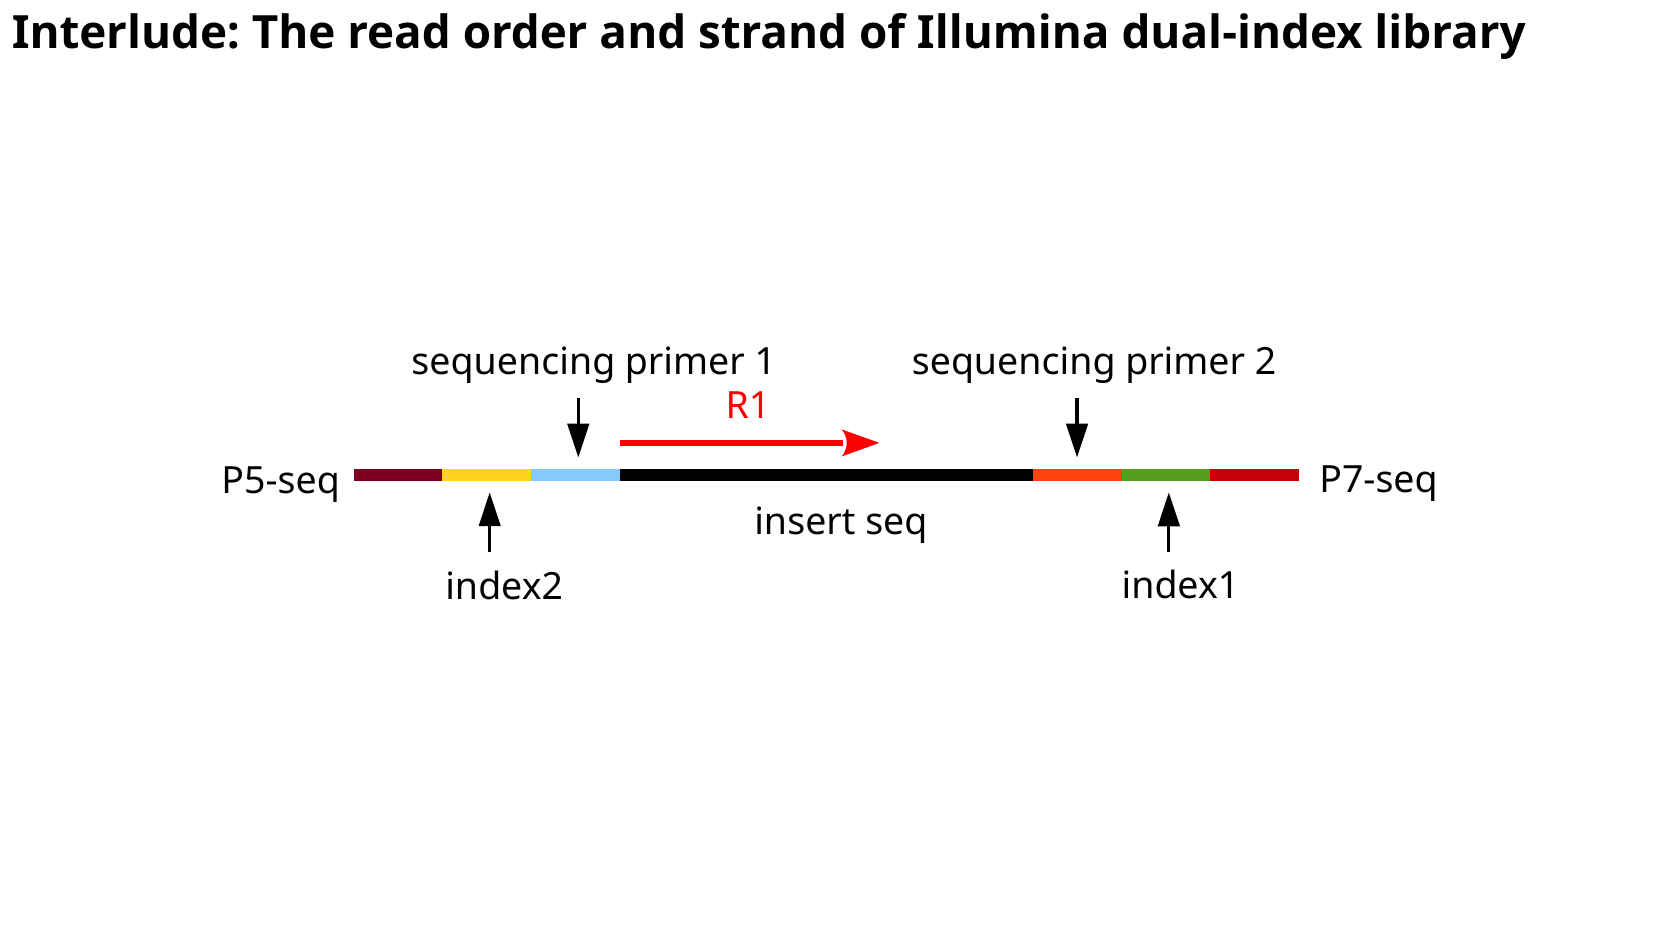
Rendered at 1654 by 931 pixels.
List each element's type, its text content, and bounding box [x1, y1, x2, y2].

text_box insert seq [739, 486, 943, 553]
text_box sequencing primer 1 [396, 327, 792, 394]
title Interlude: The read order and strand of Illumina dual-index library [11, 0, 1642, 130]
text_box index2 [430, 551, 579, 618]
text_box P7-seq [1304, 445, 1453, 512]
text_box R1 [710, 371, 786, 438]
text_box index1 [1106, 551, 1255, 618]
text_box P5-seq [206, 445, 355, 512]
text_box sequencing primer 2 [897, 327, 1292, 394]
